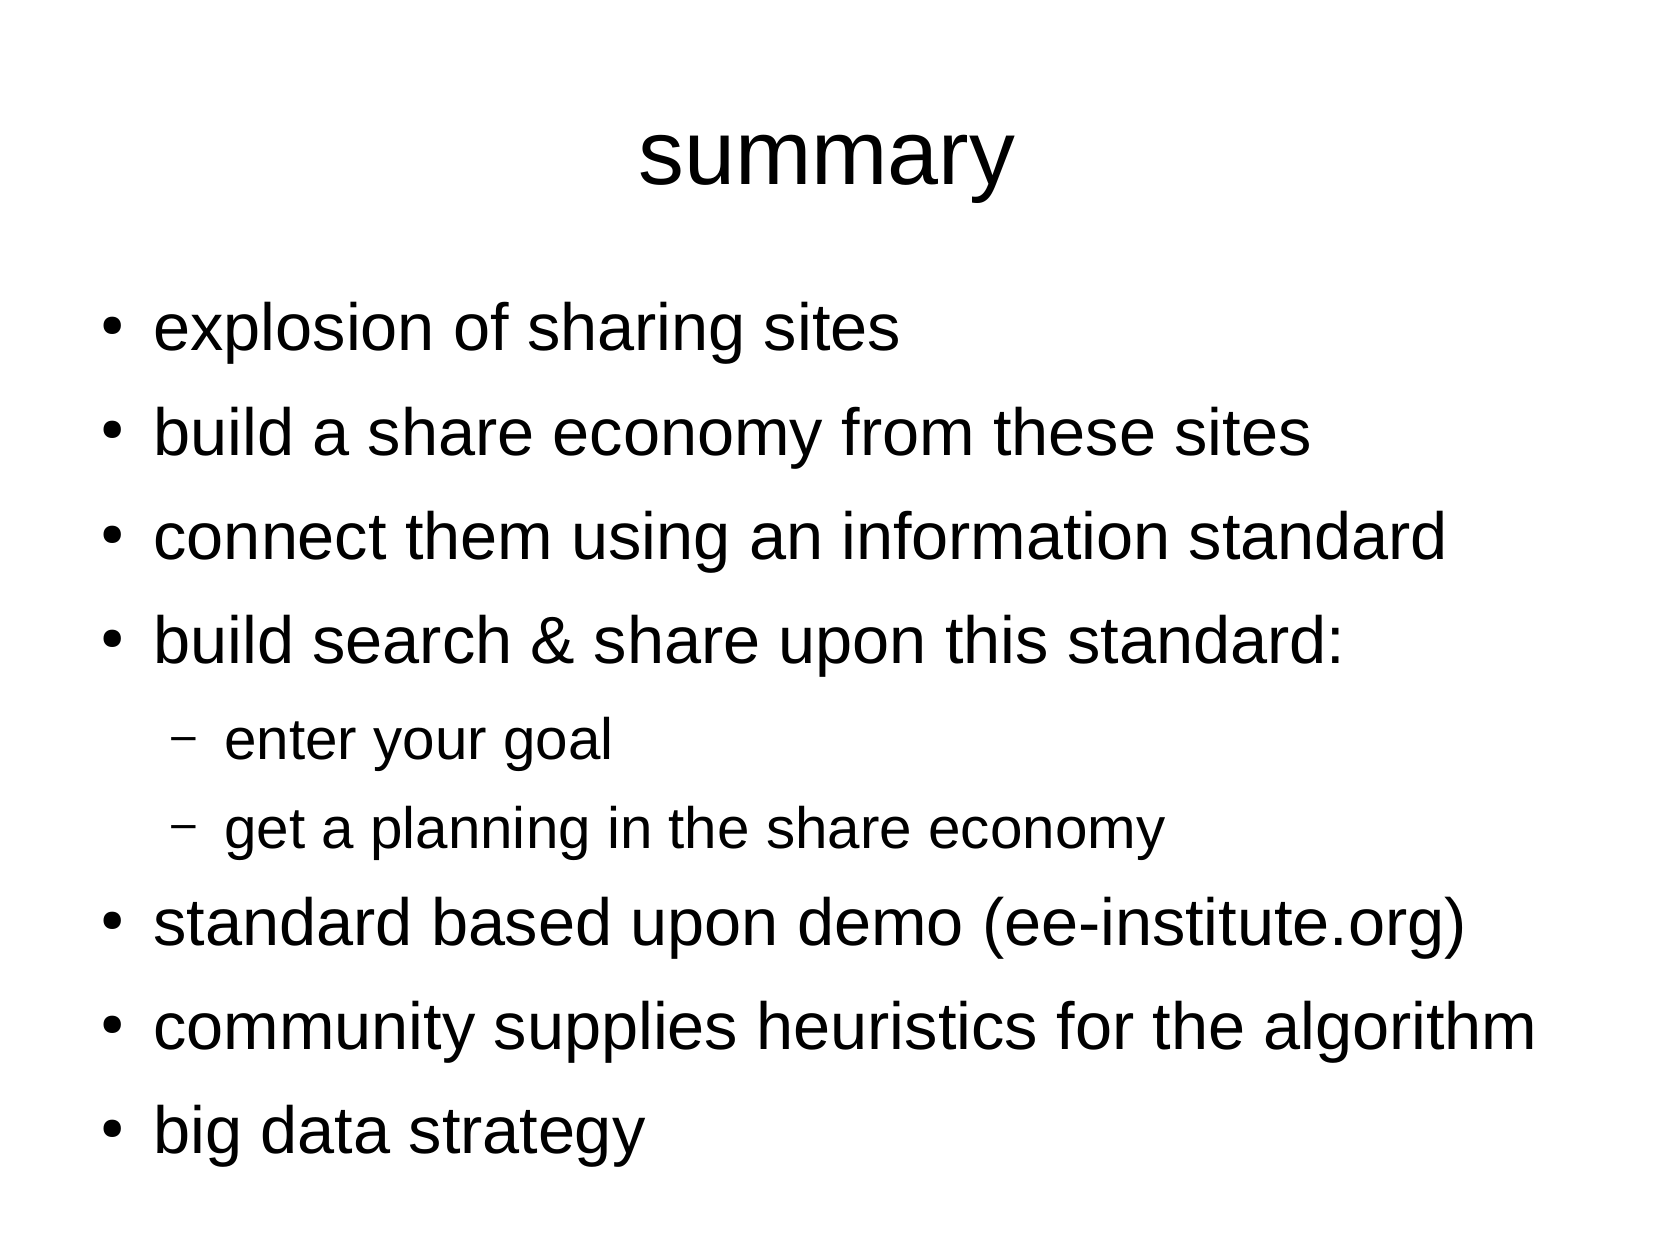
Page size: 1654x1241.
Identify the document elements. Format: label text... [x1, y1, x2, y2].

list explosion of sharing sites build a share economy from these sites connect them using an information standard build search & share upon this standard: enter your goal get a planning in the share economy standard based upon demo (ee-institute.org) community supplies heuristics for the algorithm big data strategy [82, 290, 1571, 1201]
title summary [82, 49, 1571, 257]
